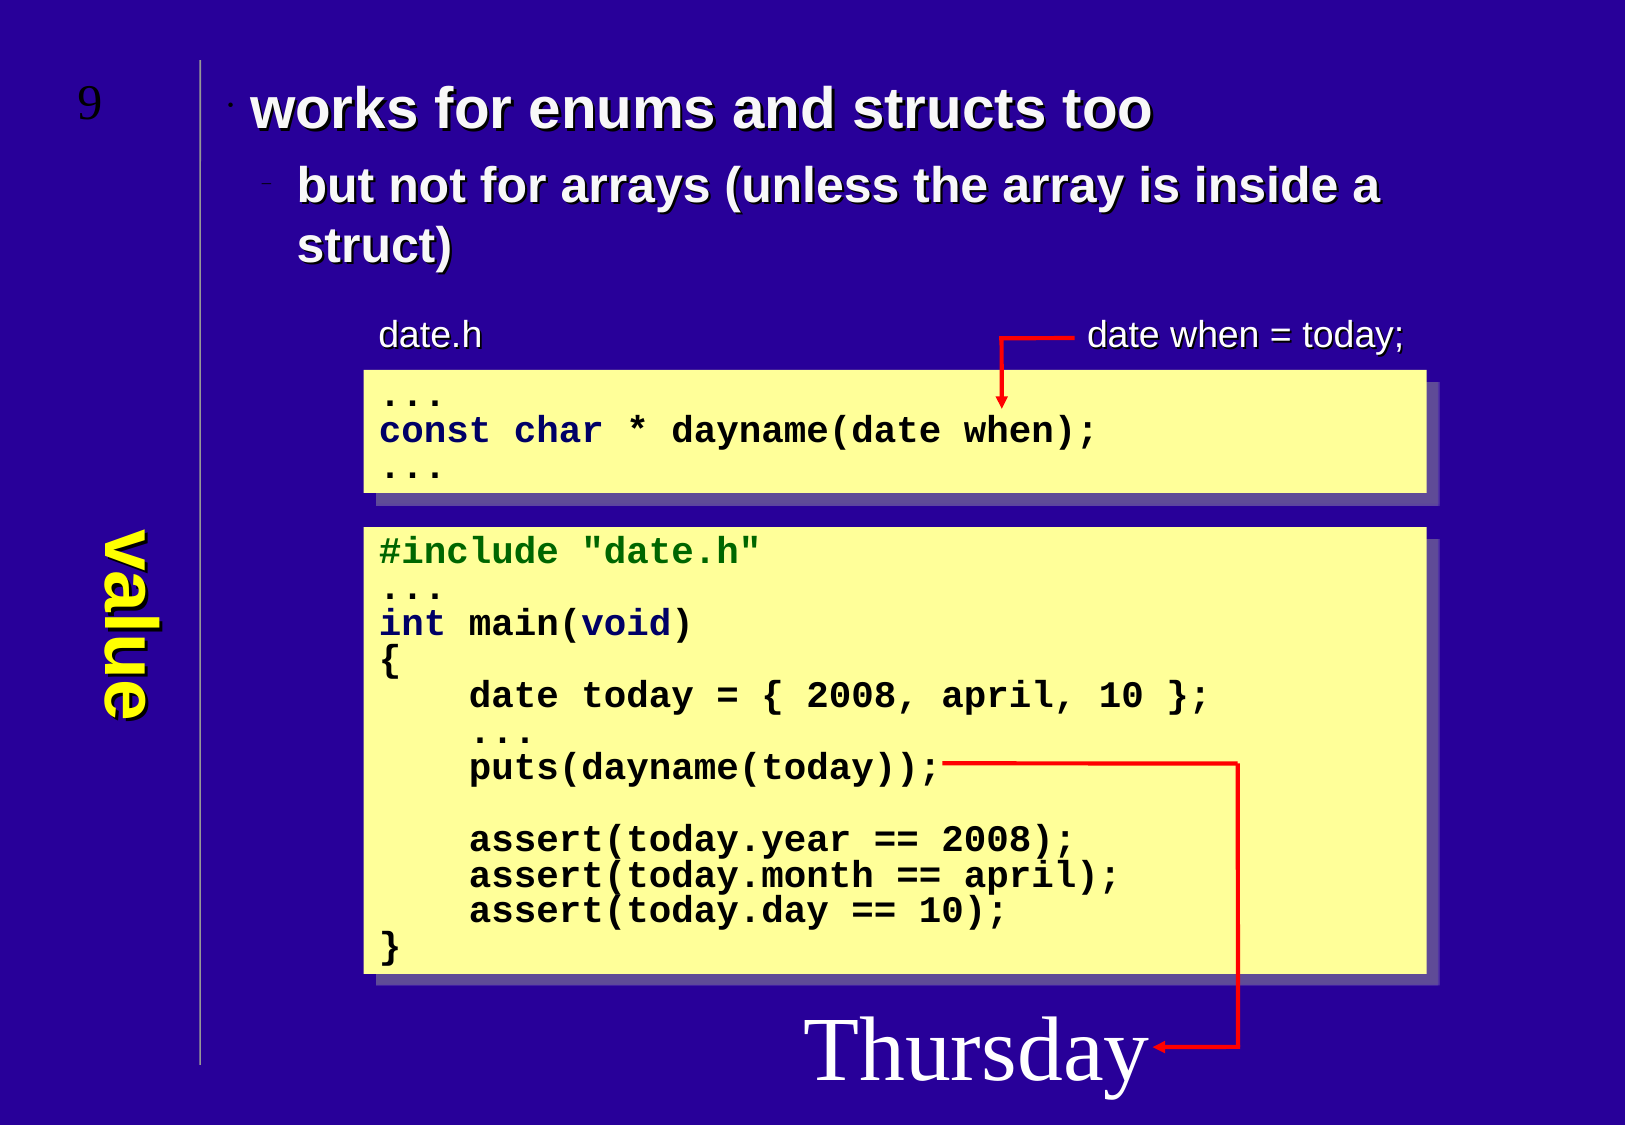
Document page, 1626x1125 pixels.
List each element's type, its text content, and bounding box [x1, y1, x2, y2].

title value [50, 187, 188, 1063]
list works for enums and structs too but not for arrays (unless the array is inside a struct) [212, 62, 1550, 1063]
text_box date when = today; [1072, 302, 1486, 364]
text_box Thursday [788, 980, 1166, 1107]
text_box ... const char * dayname(date when); ... [363, 369, 1427, 493]
text_box #include "date.h" ... int main(void) { date today = { 2008, april, 10 }; ... puts(dayname(today)); assert(today.year == 2008); assert(today.month == april); assert(today.day == 10); } [363, 527, 1427, 974]
text_box date.h [363, 302, 636, 364]
